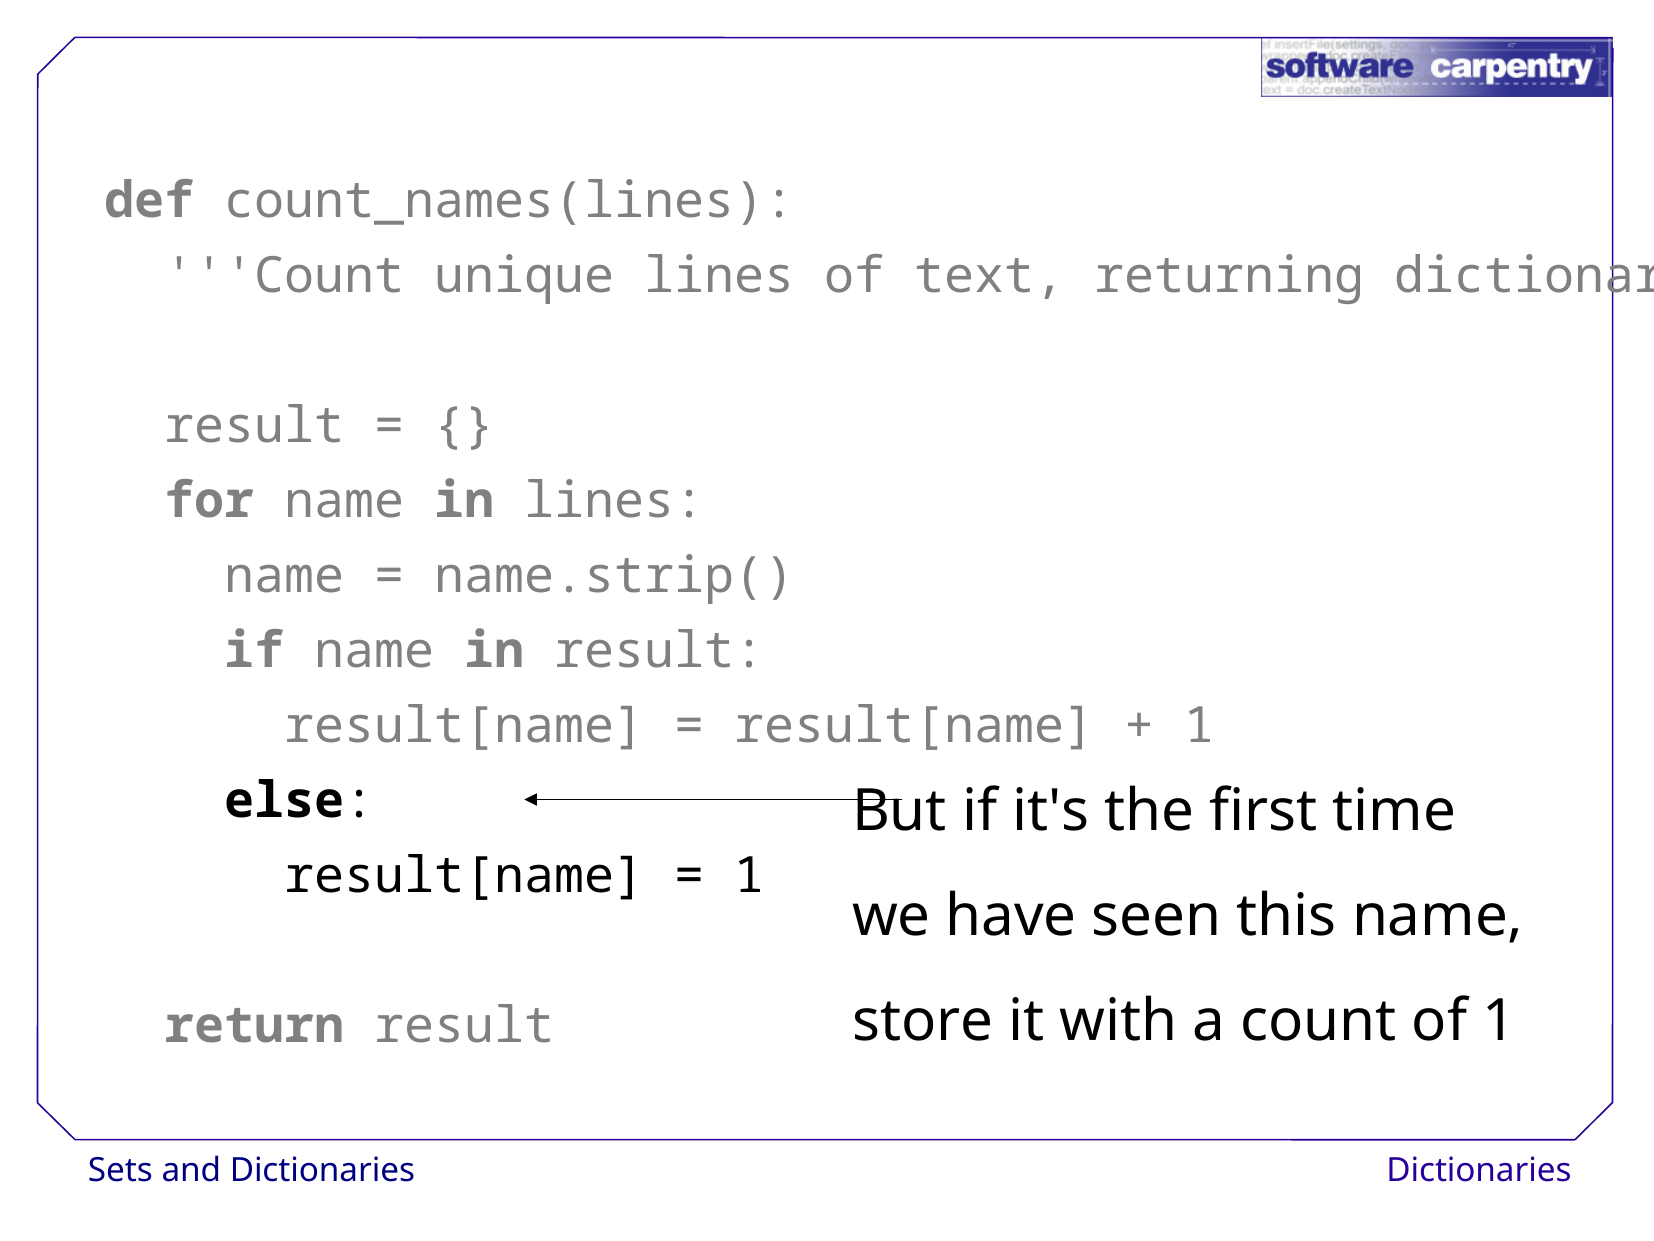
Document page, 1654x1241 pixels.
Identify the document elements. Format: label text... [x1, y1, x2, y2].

text_box But if it's the first time we have seen this name, store it with a count of 1 [837, 729, 1654, 1060]
picture [1261, 39, 1613, 97]
text_box def count_names(lines): '''Count unique lines of text, returning dictionary.''' result = {} for name in lines: name = name.strip() if name in result: result[name] = result[name] + 1 else: result[name] = 1 return result [89, 144, 1402, 1008]
